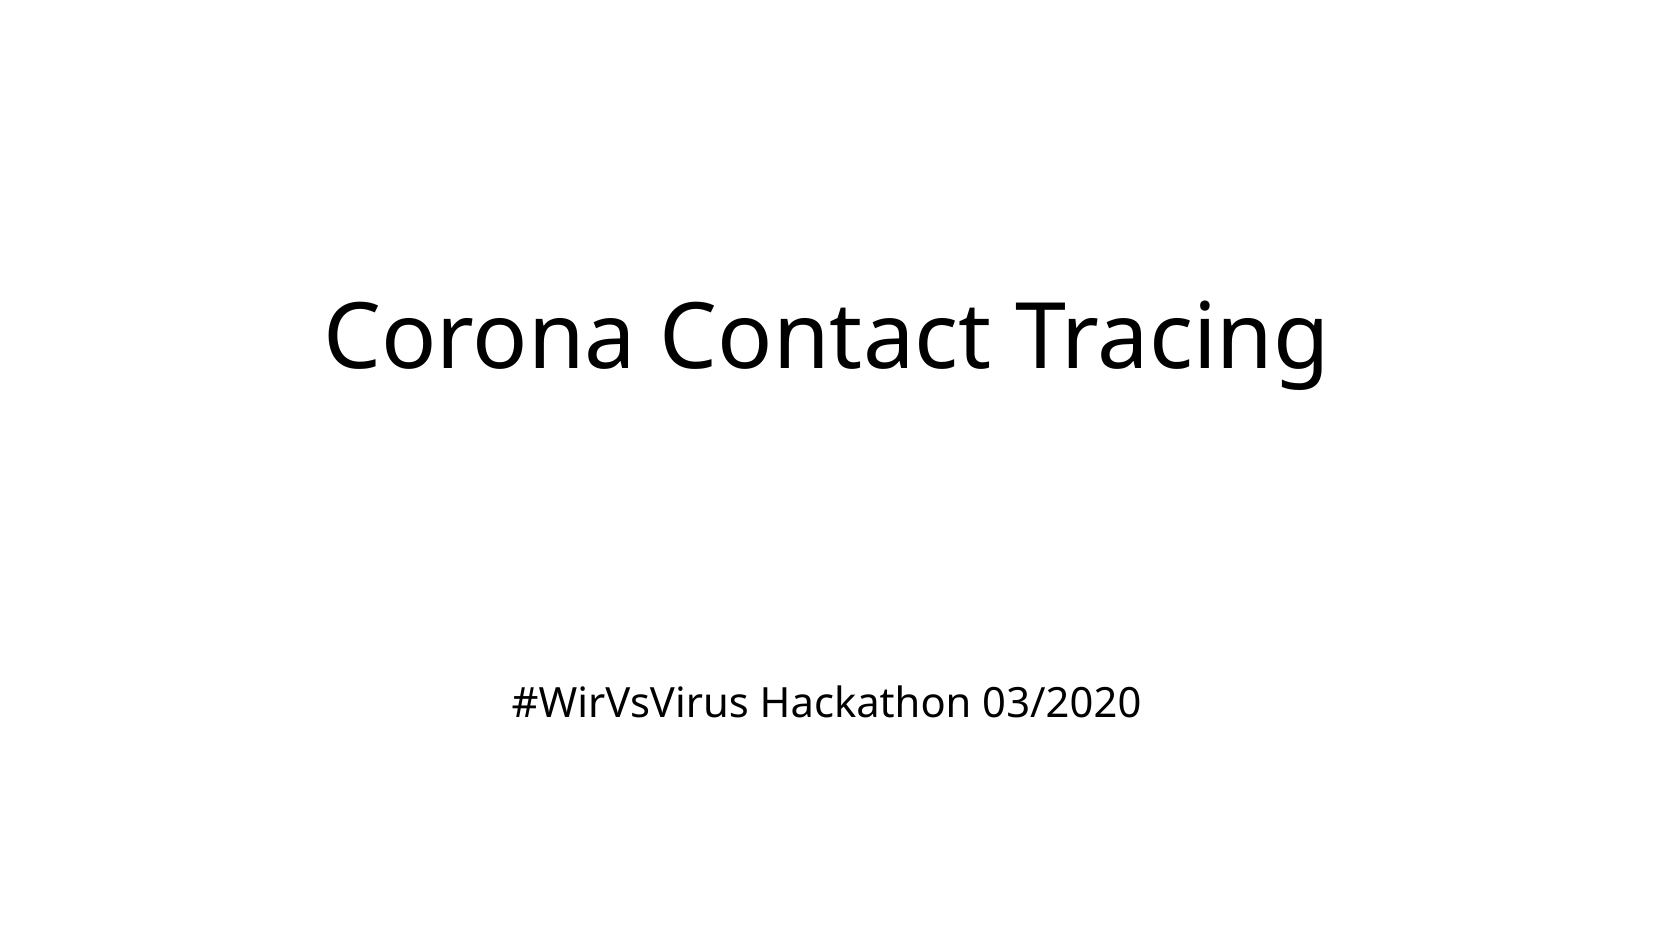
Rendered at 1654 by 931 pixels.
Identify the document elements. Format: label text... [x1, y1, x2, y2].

title Corona Contact Tracing [82, 255, 1571, 411]
subtitle #WirVsVirus Hackathon 03/2020 [283, 555, 1371, 848]
